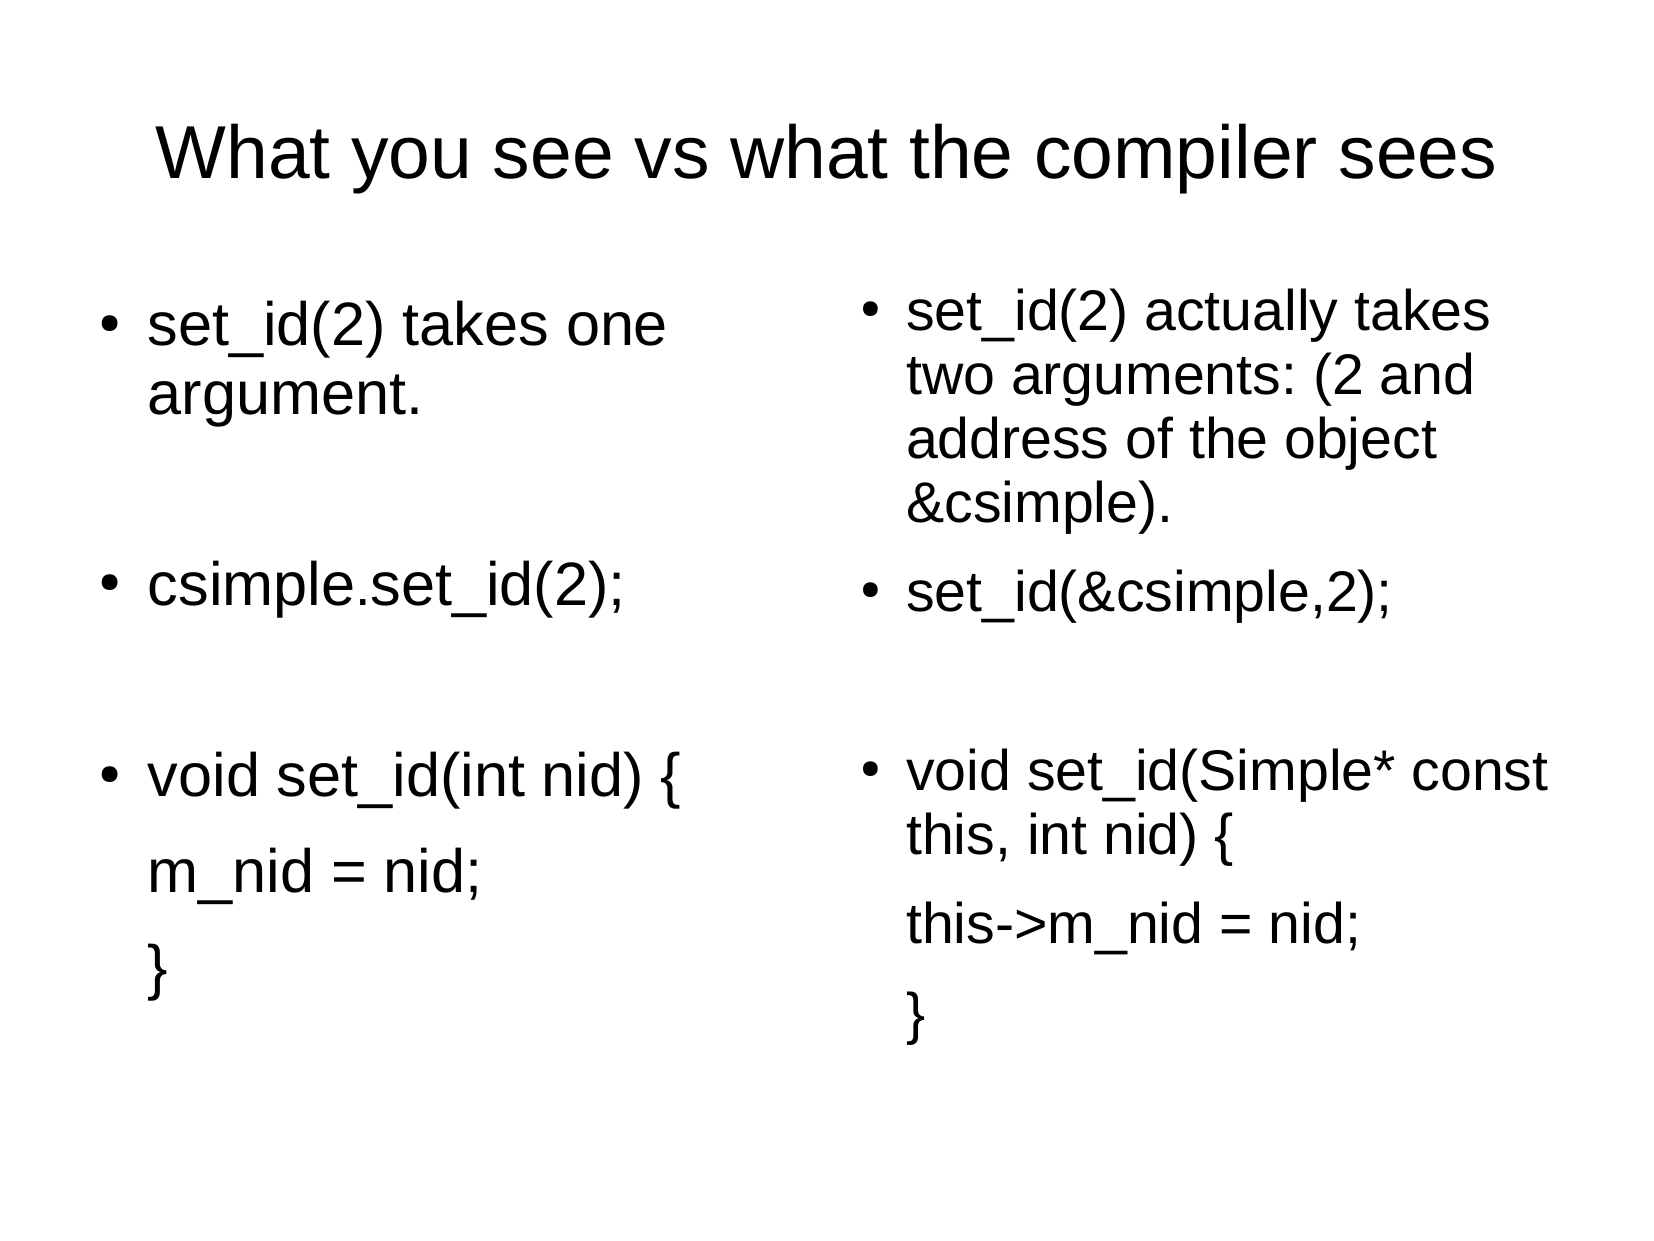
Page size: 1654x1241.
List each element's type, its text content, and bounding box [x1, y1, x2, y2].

list set_id(2) actually takes two arguments: (2 and address of the object &csimple). set_id(&csimple,2); void set_id(Simple* const this, int nid) { this->m_nid = nid; } [845, 278, 1572, 1052]
list set_id(2) takes one argument. csimple.set_id(2); void set_id(int nid) { m_nid = nid; } [82, 290, 809, 1010]
title What you see vs what the compiler sees [82, 49, 1571, 257]
